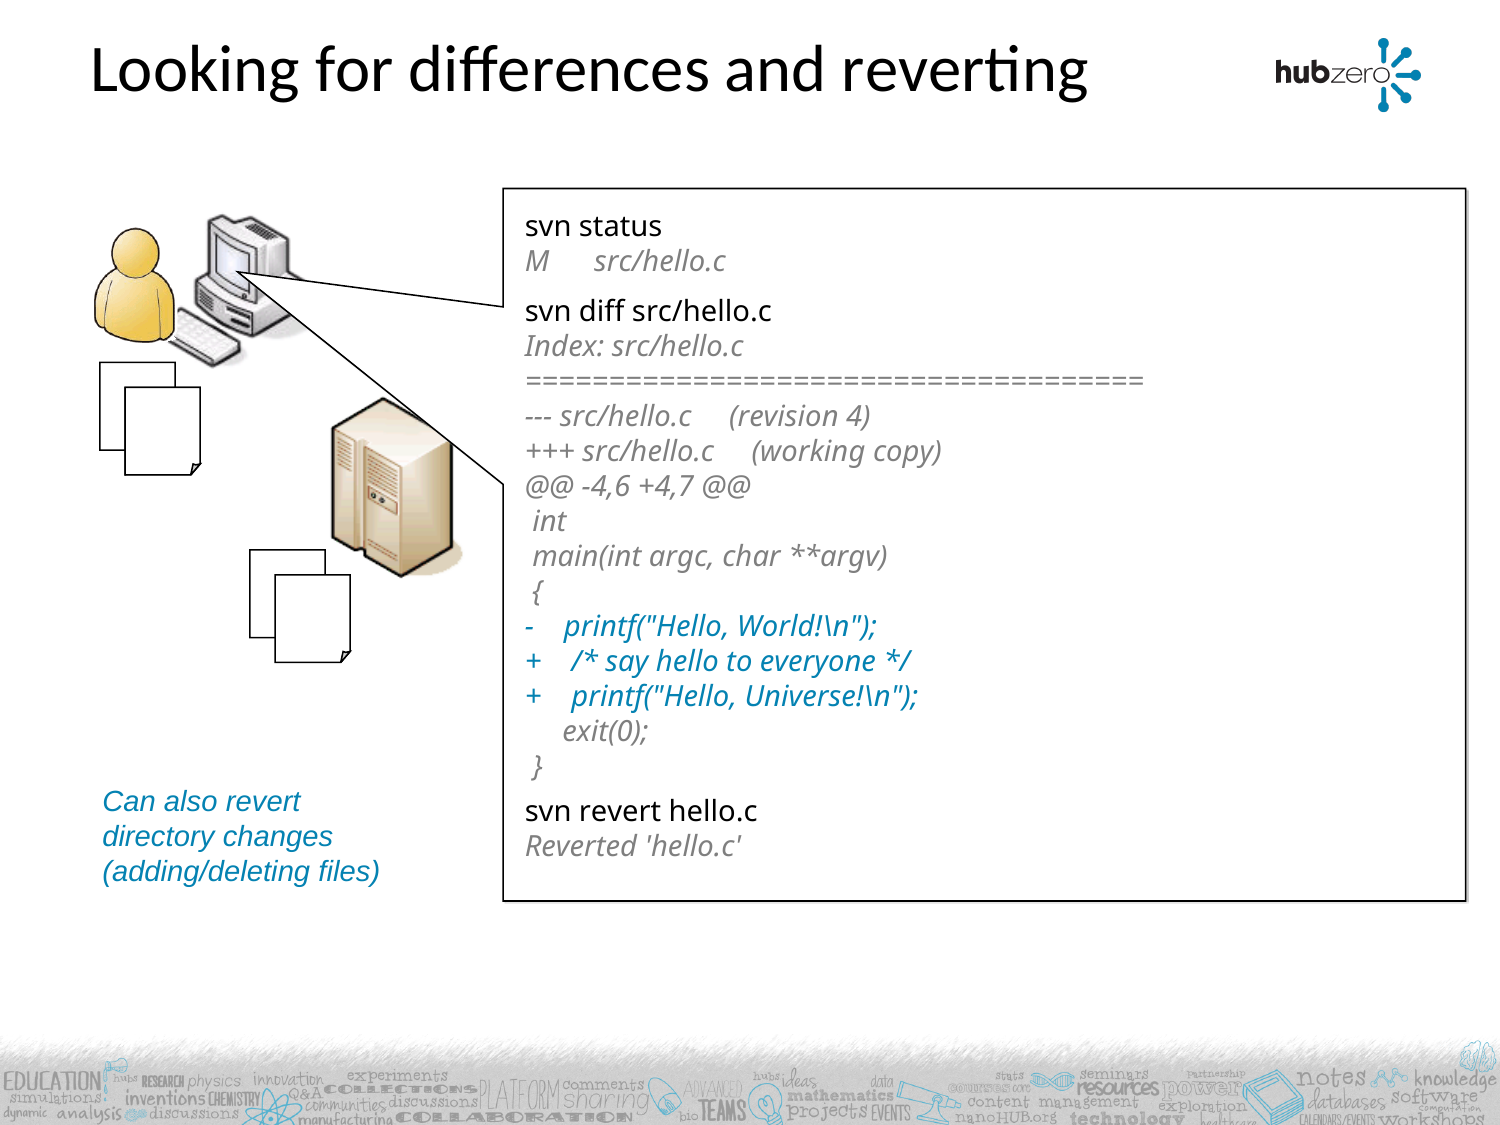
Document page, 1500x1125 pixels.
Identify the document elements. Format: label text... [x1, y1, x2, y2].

text_box svn diff src/hello.c Index: src/hello.c ===================================== --- src/hello.c (revision 4) +++ src/hello.c (working copy) @@ -4,6 +4,7 @@ int main(int argc, char **argv) { - printf("Hello, World!\n"); + /* say hello to everyone */ + printf("Hello, Universe!\n"); exit(0); } [510, 285, 1451, 825]
picture [324, 387, 480, 588]
text_box Can also revert directory changes (adding/deleting files) [87, 774, 416, 896]
text_box Looking for differences and reverting [75, 12, 1249, 118]
picture [0, 1034, 1500, 1125]
text_box [249, 549, 351, 663]
picture [87, 199, 330, 380]
text_box svn status M src/hello.c [510, 200, 770, 285]
text_box [237, 188, 1466, 902]
picture [1272, 35, 1424, 115]
text_box svn revert hello.c Reverted 'hello.c' [510, 785, 795, 871]
text_box [99, 362, 201, 475]
